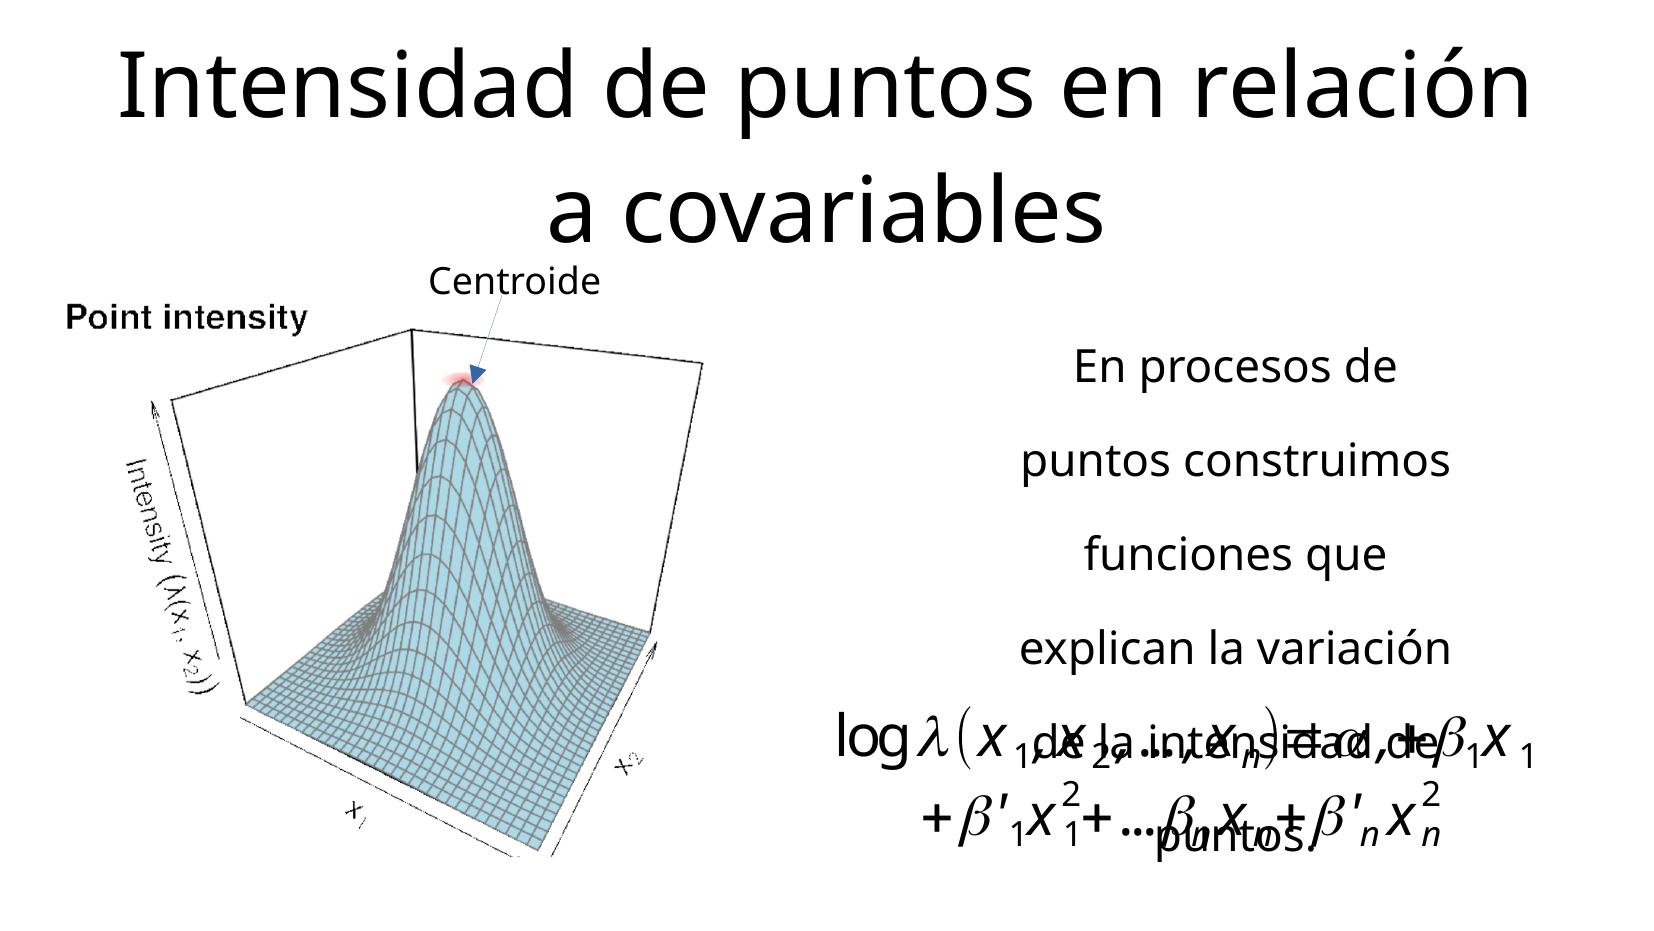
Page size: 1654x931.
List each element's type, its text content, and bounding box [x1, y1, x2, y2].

title Intensidad de puntos en relación a covariables [82, 34, 1571, 255]
chart [825, 703, 1536, 857]
text_box En procesos de puntos construimos funciones que explican la variación de la intensidad de puntos. [1003, 295, 1477, 654]
text_box Centroide [413, 246, 606, 304]
picture [52, 295, 727, 857]
